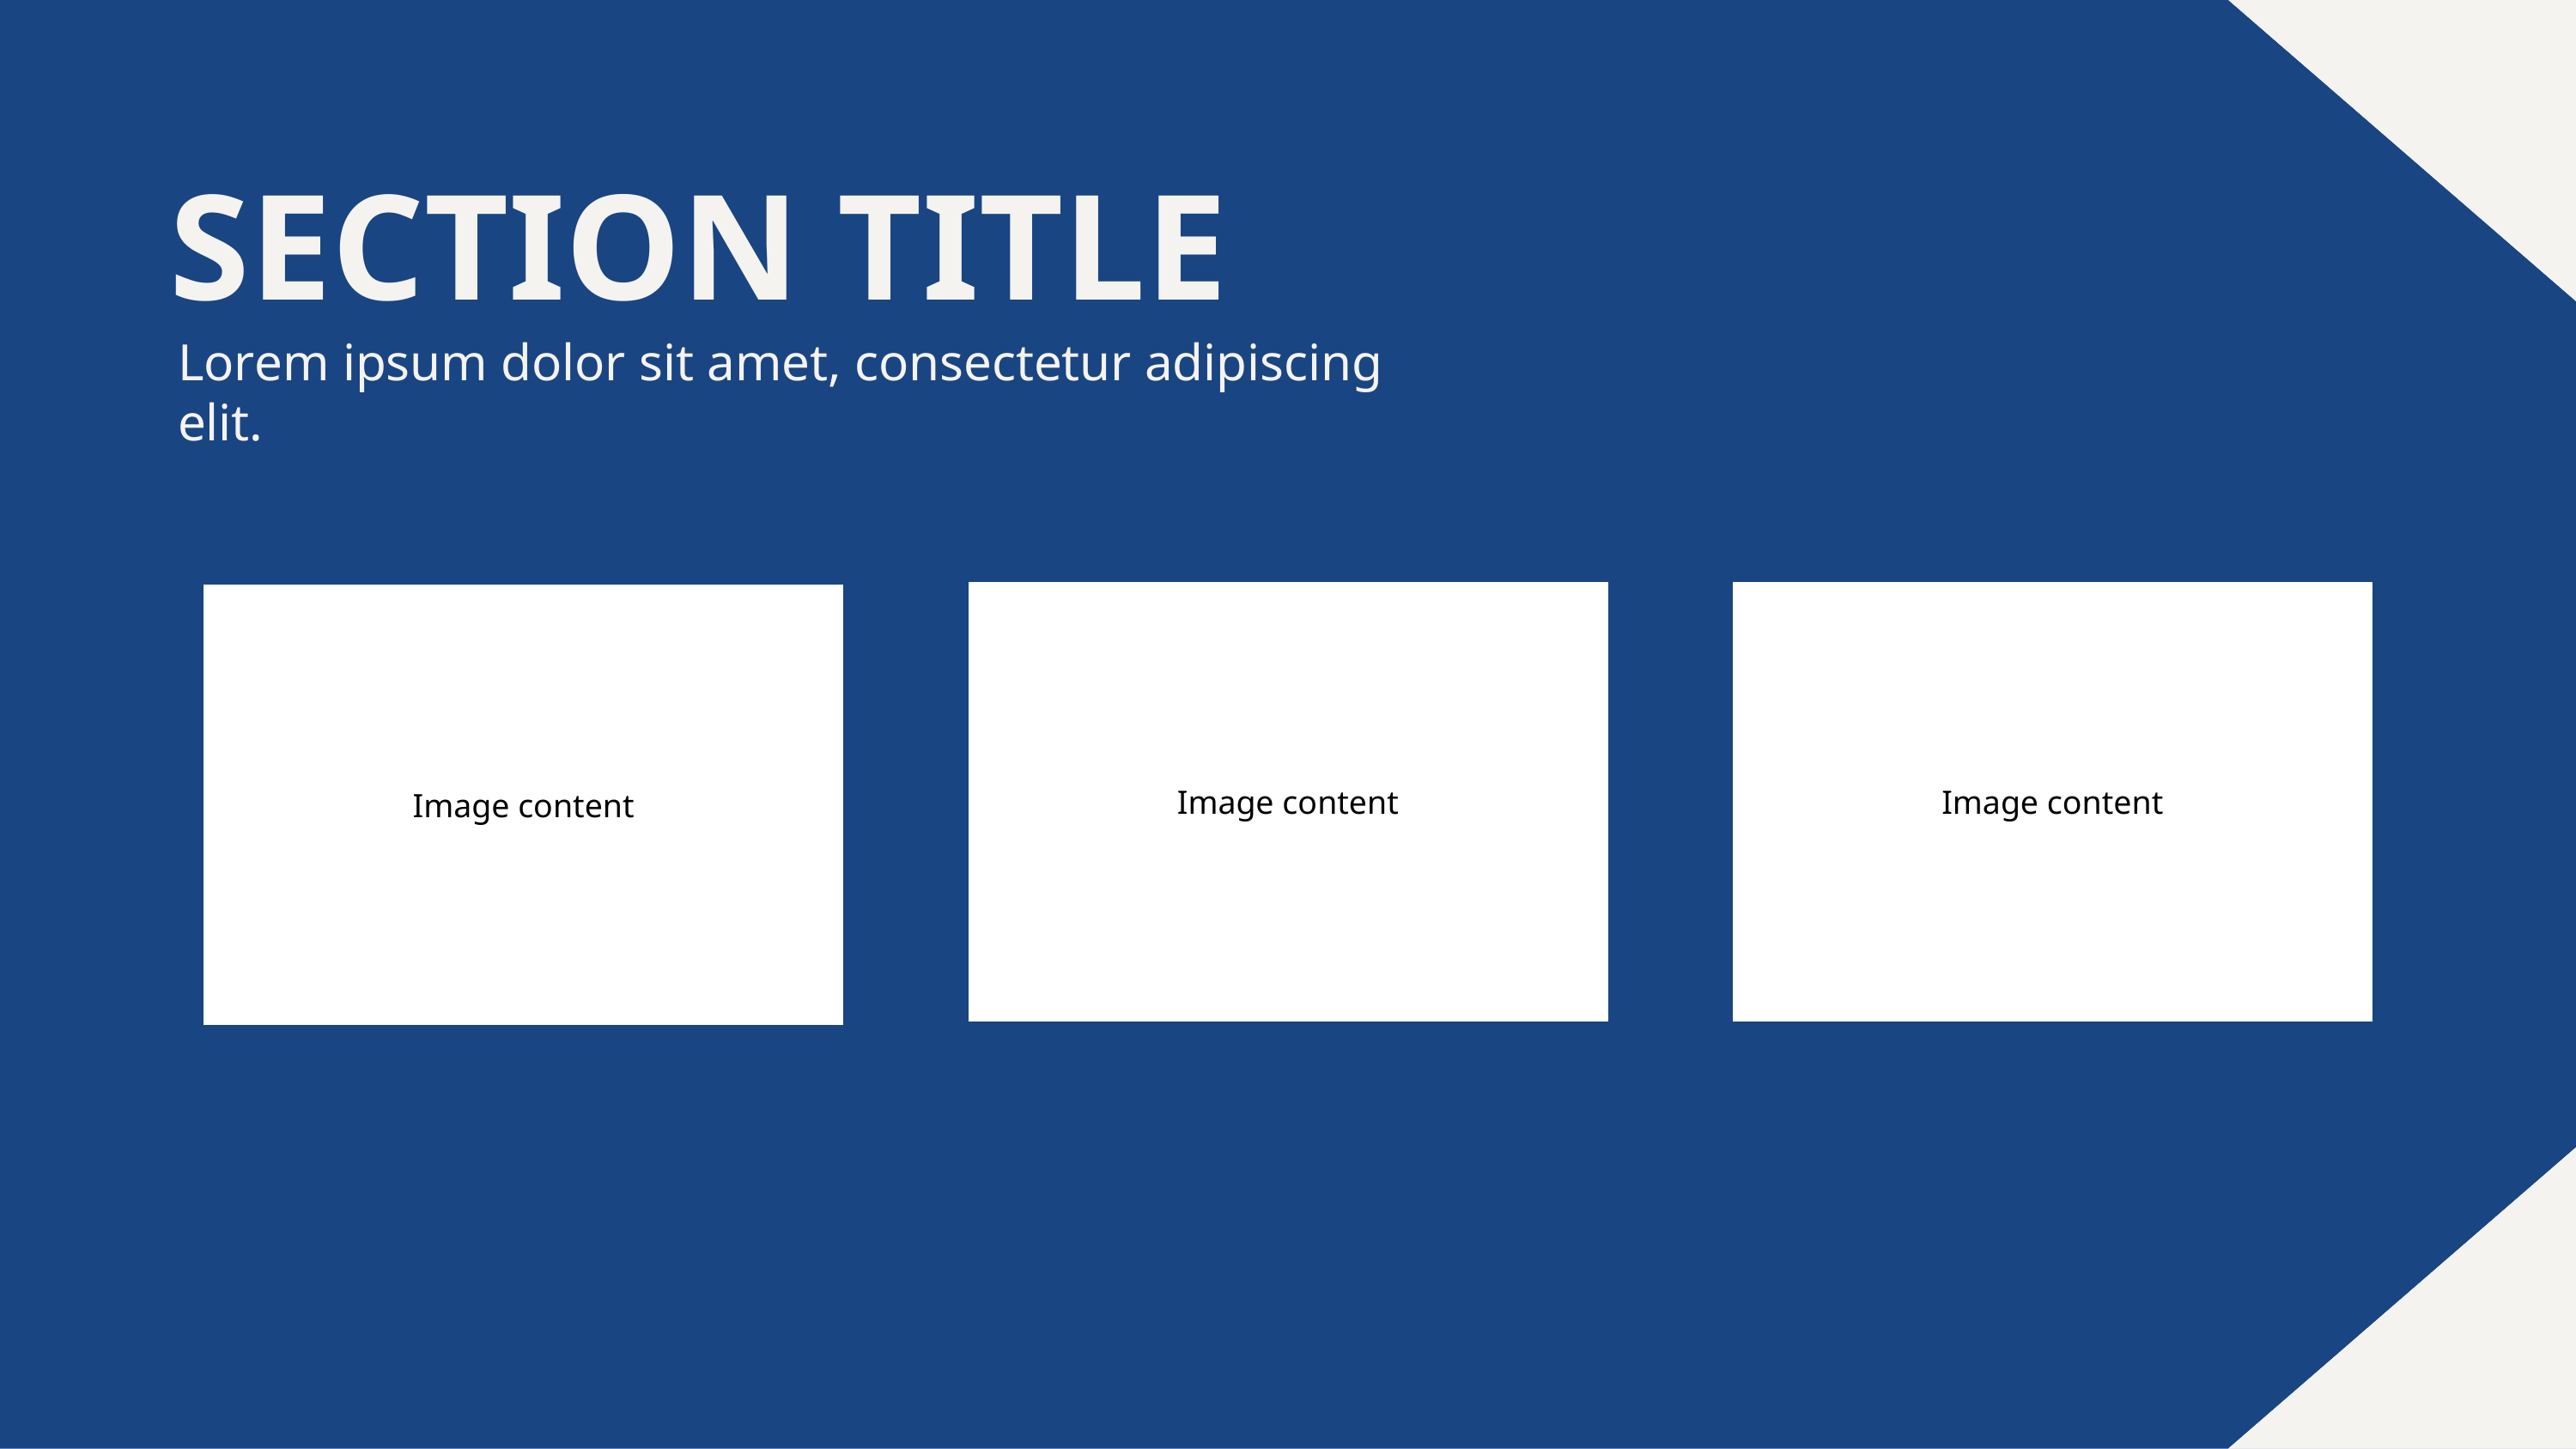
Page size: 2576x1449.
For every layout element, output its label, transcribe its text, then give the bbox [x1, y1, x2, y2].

text_box Image content [969, 582, 1608, 1022]
title SECTION TITLE [167, 152, 1413, 332]
text_box [2228, 0, 2576, 301]
text_box Image content [1733, 582, 2372, 1022]
text_box Lorem ipsum dolor sit amet, consectetur adipiscing elit. [176, 329, 1388, 393]
text_box [2228, 1147, 2576, 1449]
text_box Image content [204, 585, 843, 1025]
